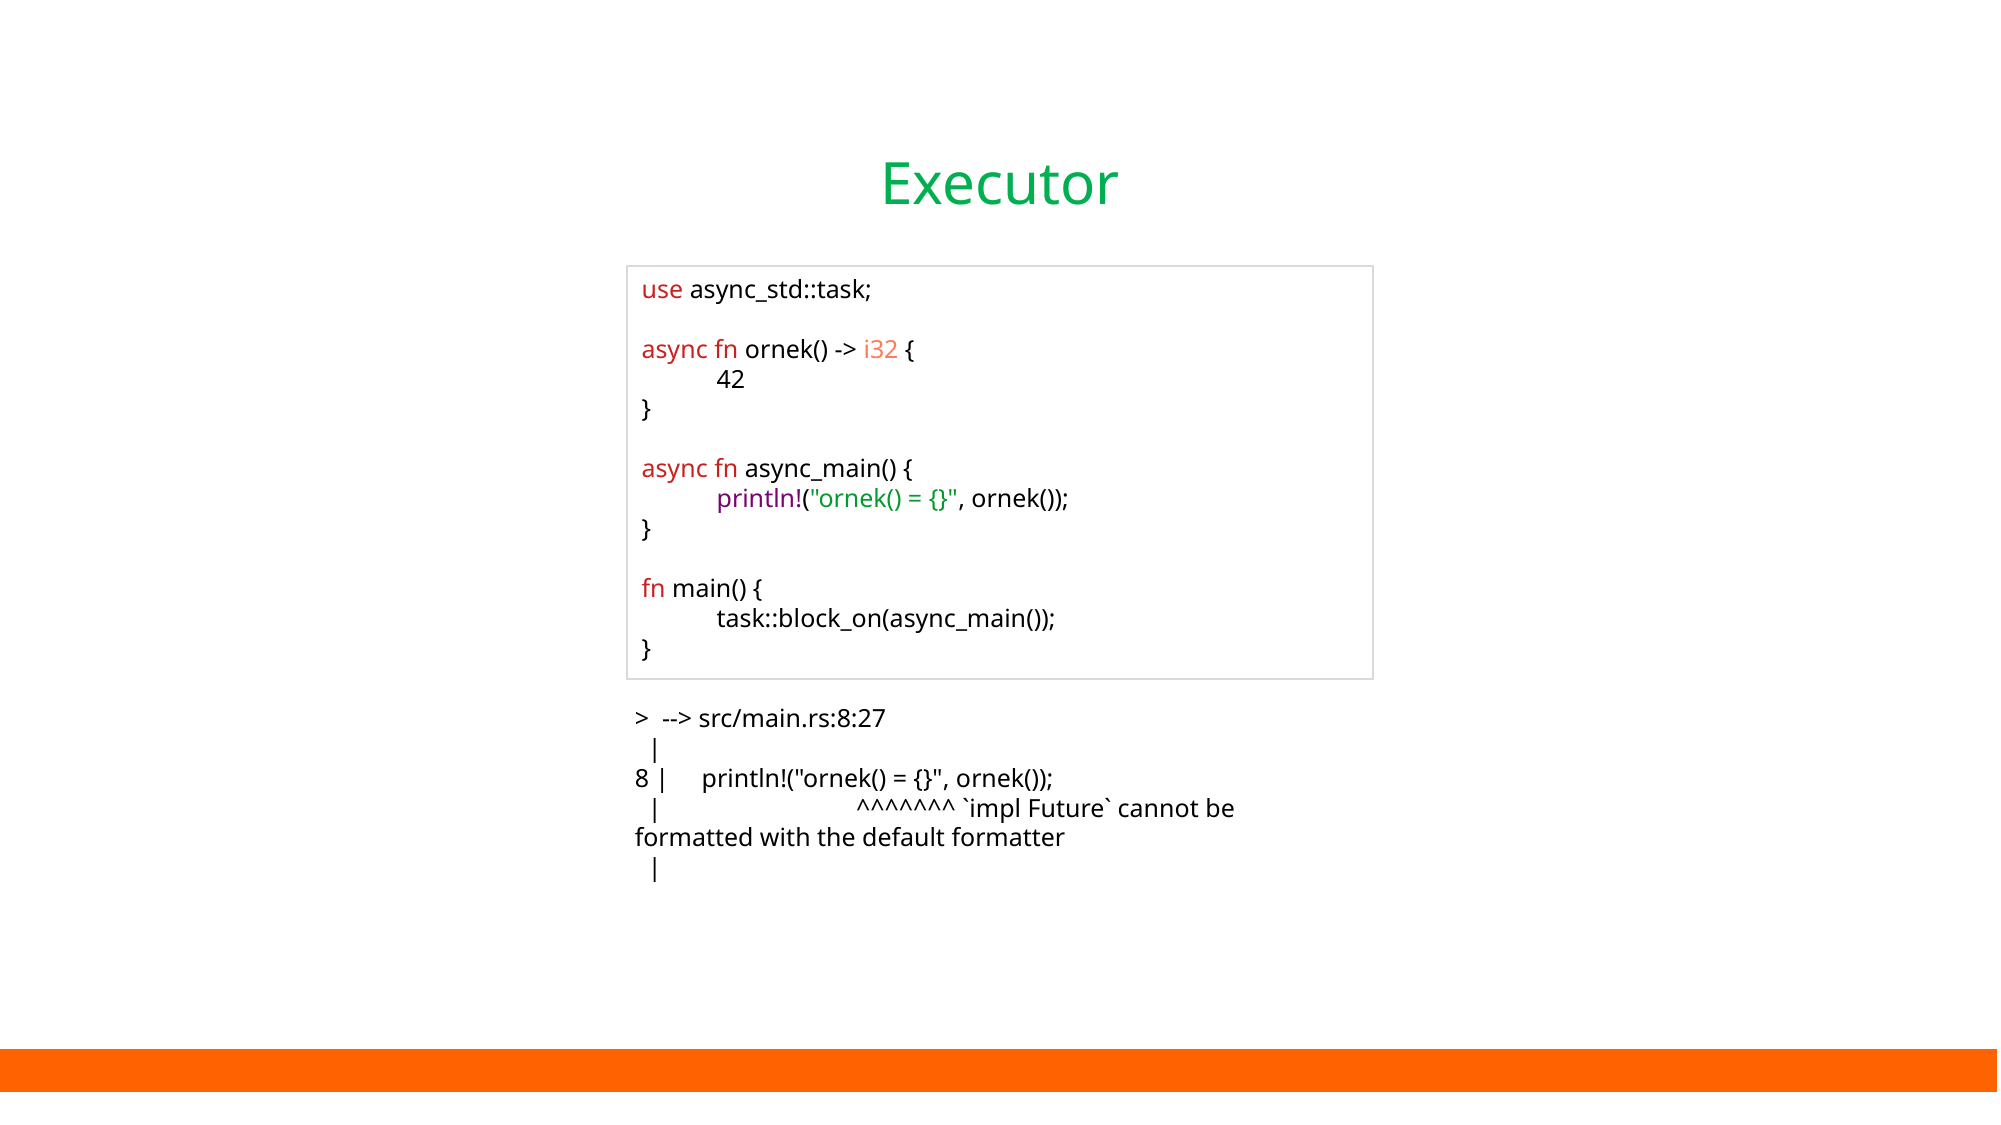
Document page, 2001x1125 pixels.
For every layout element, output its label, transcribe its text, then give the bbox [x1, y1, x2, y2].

text_box use async_std::task; async fn ornek() -> i32 { 42 } async fn async_main() { println!("ornek() = {}", ornek()); } fn main() { task::block_on(async_main()); } [626, 265, 1374, 680]
text_box > --> src/main.rs:8:27 | 8 | println!("ornek() = {}", ornek()); | ^^^^^^^ `impl Future` cannot be formatted with the default formatter | [620, 694, 1359, 916]
text_box Executor [420, 146, 1580, 237]
text_box [0, 1049, 1997, 1092]
